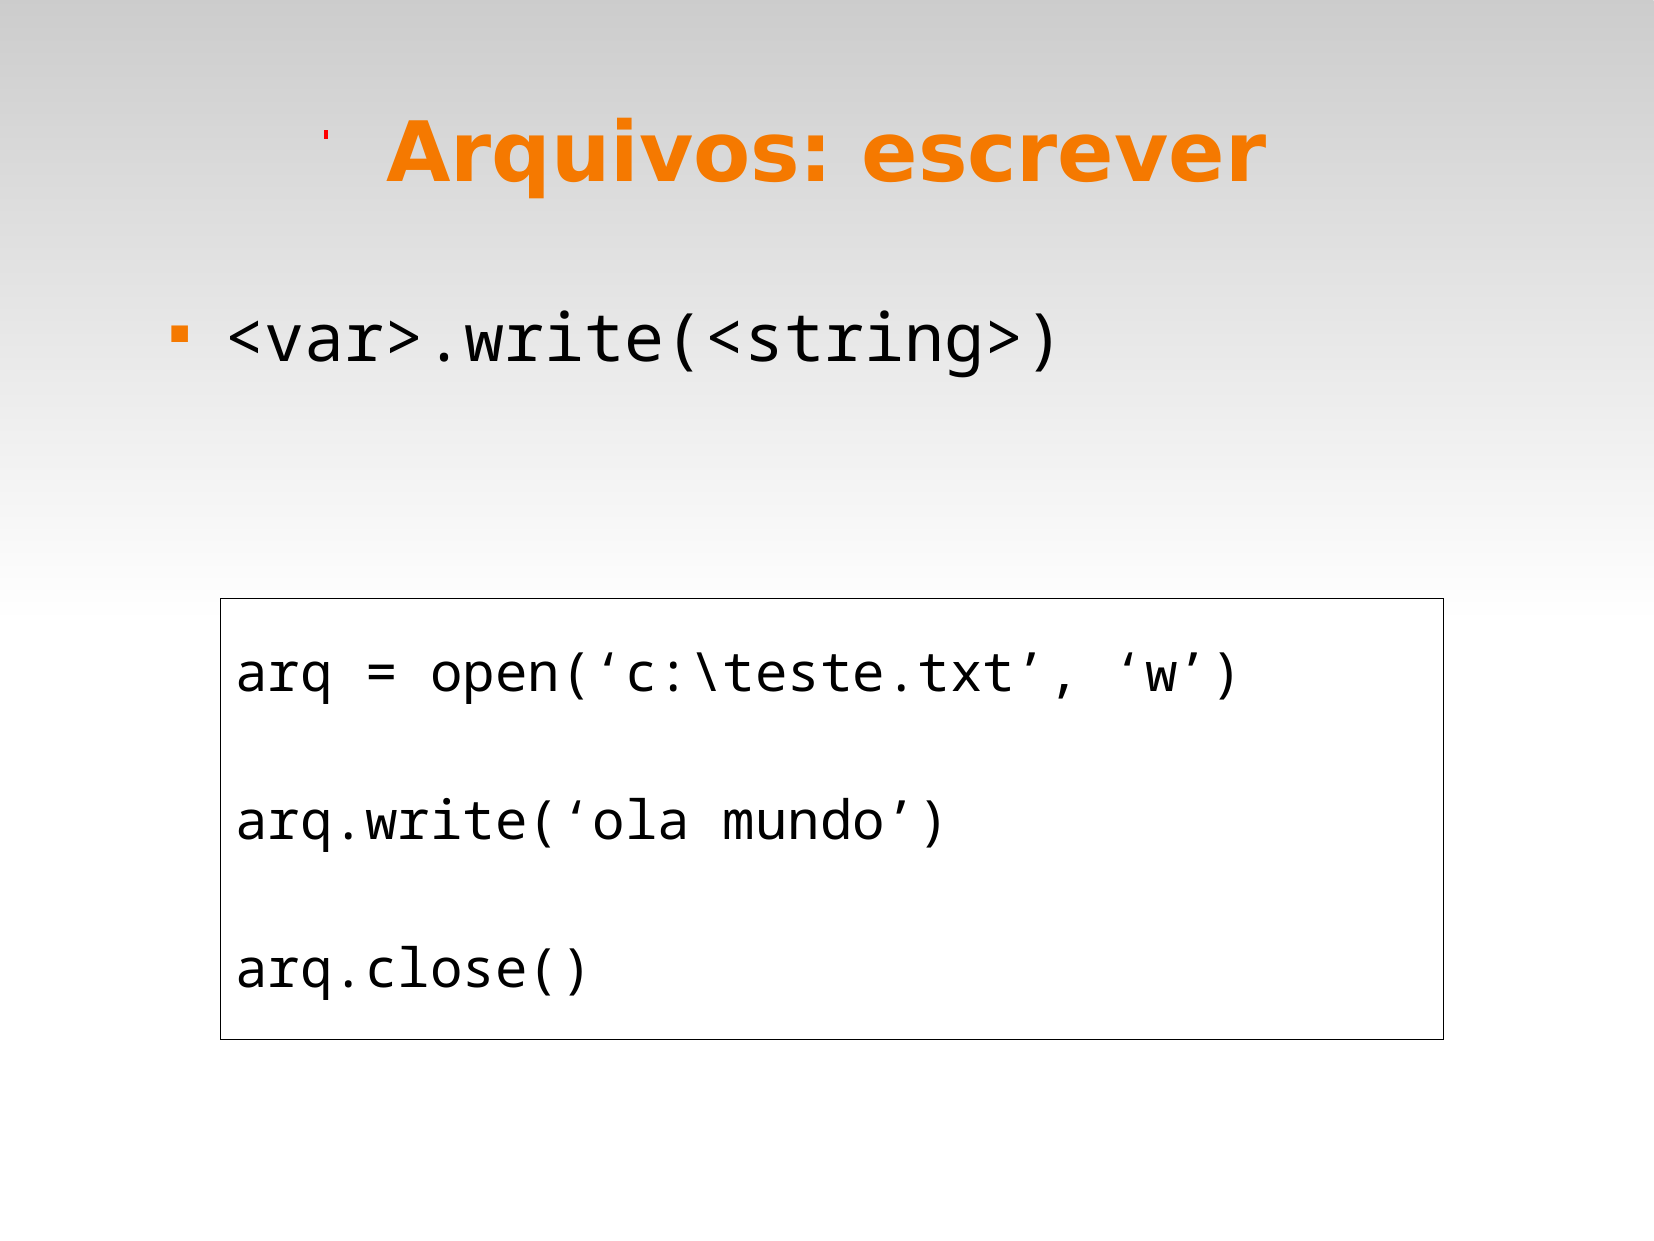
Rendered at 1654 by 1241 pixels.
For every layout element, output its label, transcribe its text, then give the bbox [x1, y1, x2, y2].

text_box arq = open(‘c:\teste.txt’, ‘w’) arq.write(‘ola mundo’) arq.close() [220, 598, 1444, 1040]
list <var>.write(<string>) [82, 290, 1571, 1189]
title Arquivos: escrever [82, 49, 1571, 257]
